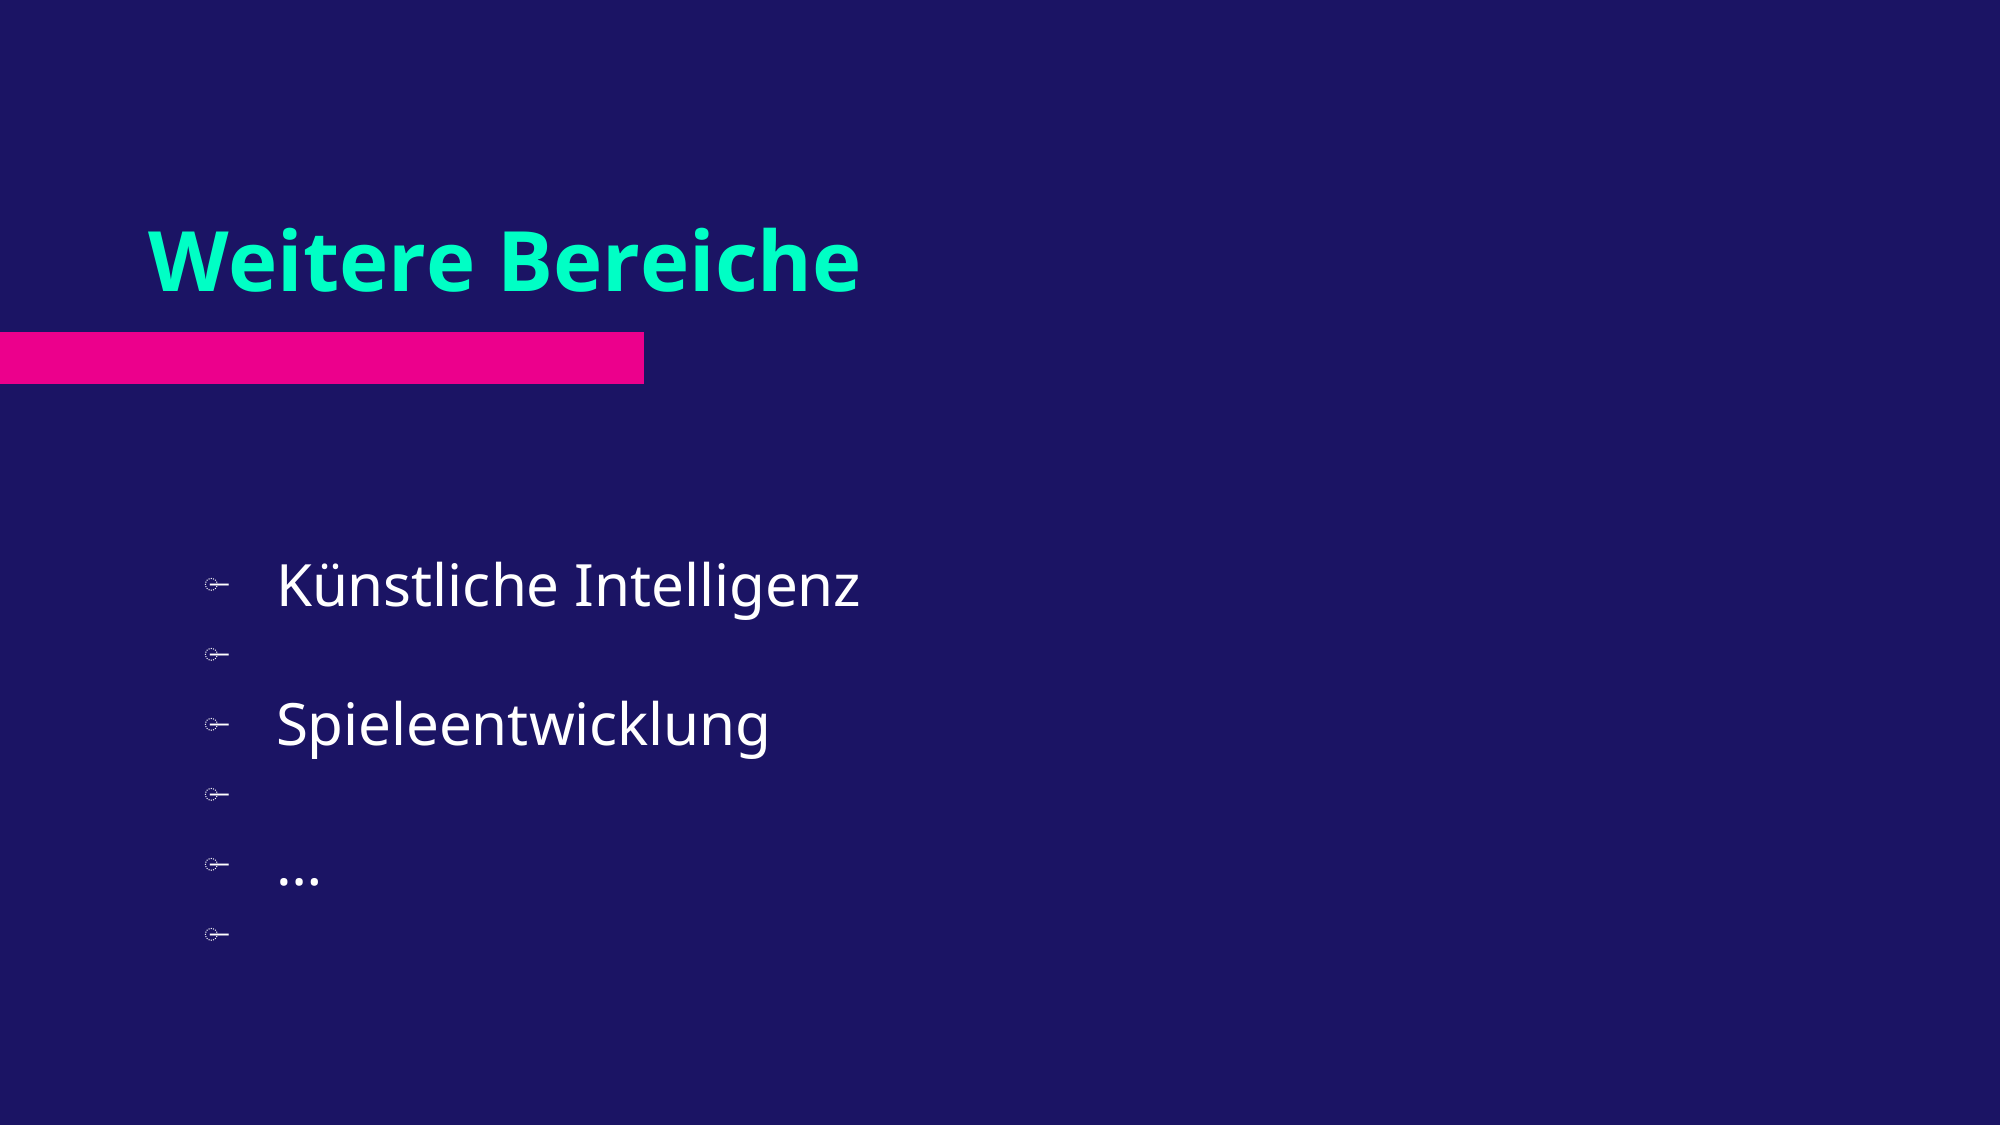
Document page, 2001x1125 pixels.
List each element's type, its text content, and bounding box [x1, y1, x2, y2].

title Weitere Bereiche [133, 192, 1247, 340]
list Künstliche Intelligenz Spieleentwicklung … [133, 532, 1068, 999]
